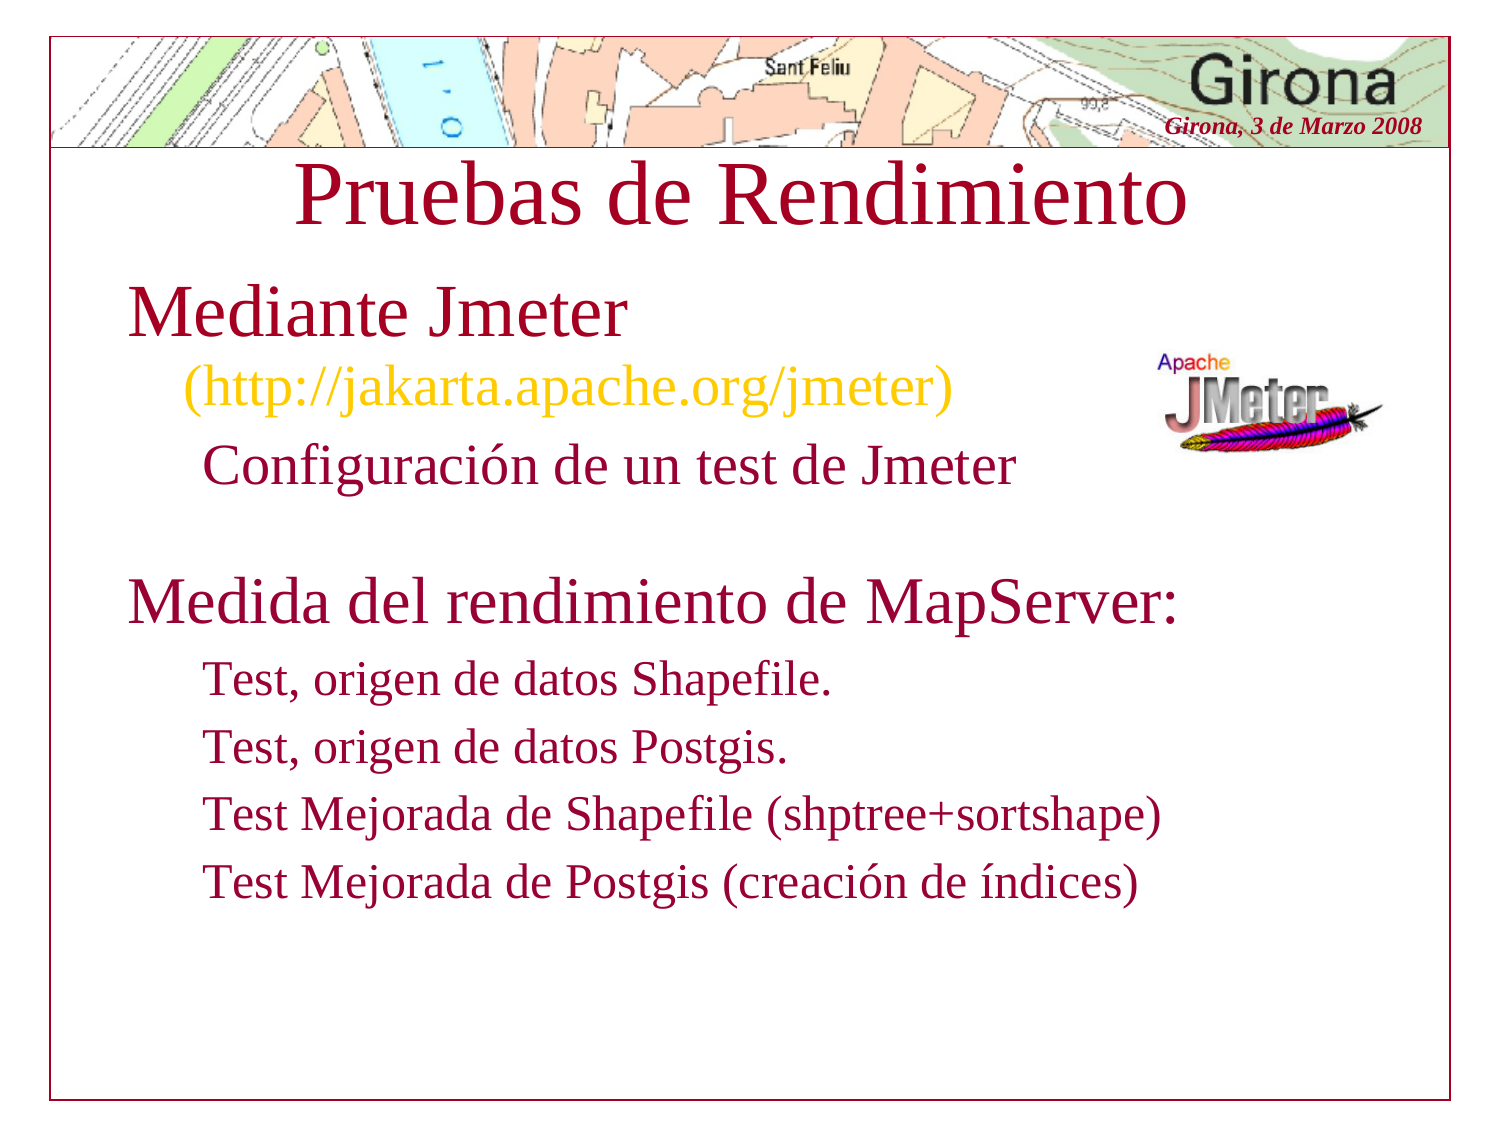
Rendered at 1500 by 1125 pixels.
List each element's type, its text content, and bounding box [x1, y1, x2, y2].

picture [1310, 120, 1316, 131]
picture [51, 37, 1448, 147]
list Mediante Jmeter (http://jakarta.apache.org/jmeter) Configuración de un test de Jmeter Medida del rendimiento de MapServer: Test, origen de datos Shapefile. Test, origen de datos Postgis. Test Mejorada de Shapefile (shptree+sortshape) Test Mejorada de Postgis (creación de índices) [112, 262, 1388, 1001]
picture [1338, 124, 1348, 131]
title Pruebas de Rendimiento [111, 131, 1374, 257]
picture [1149, 349, 1388, 460]
